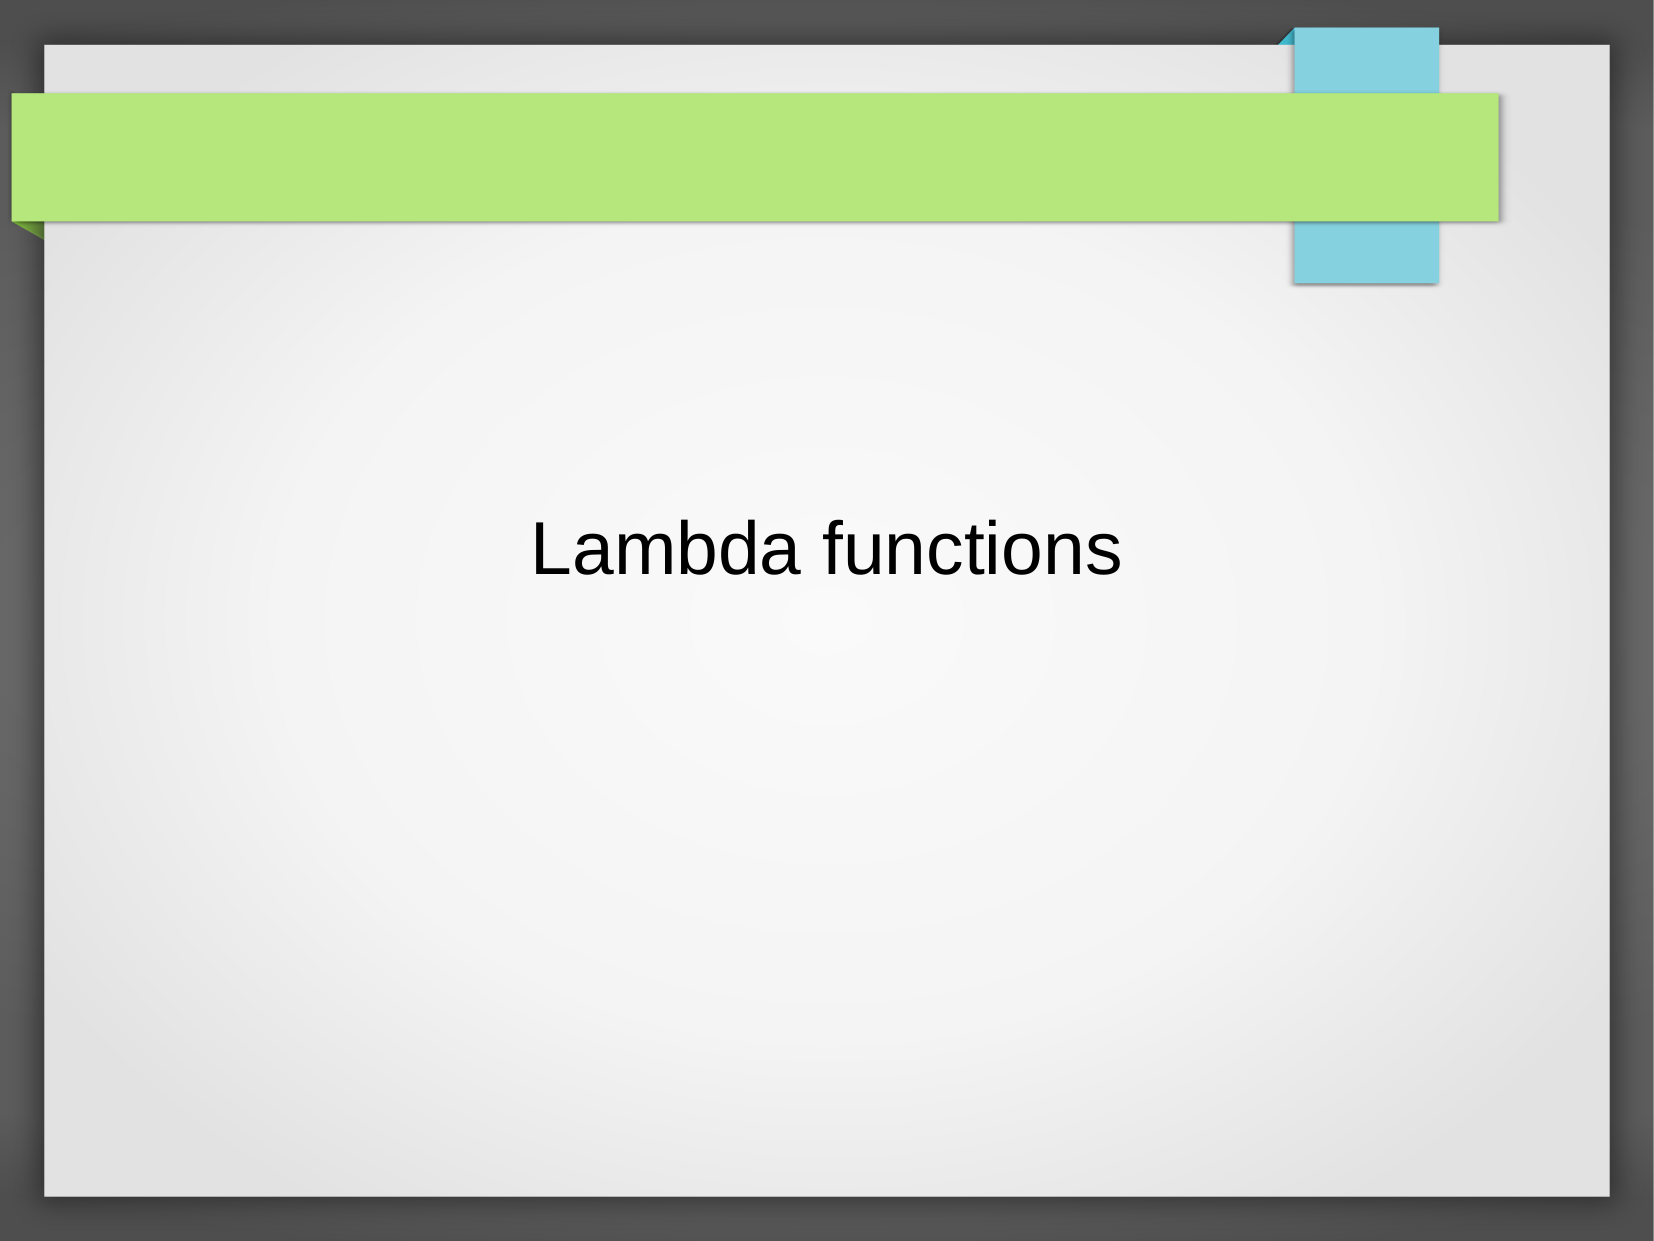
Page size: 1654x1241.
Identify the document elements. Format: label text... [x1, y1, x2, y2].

picture [0, 0, 1654, 1241]
title Lambda functions [82, 445, 1571, 653]
